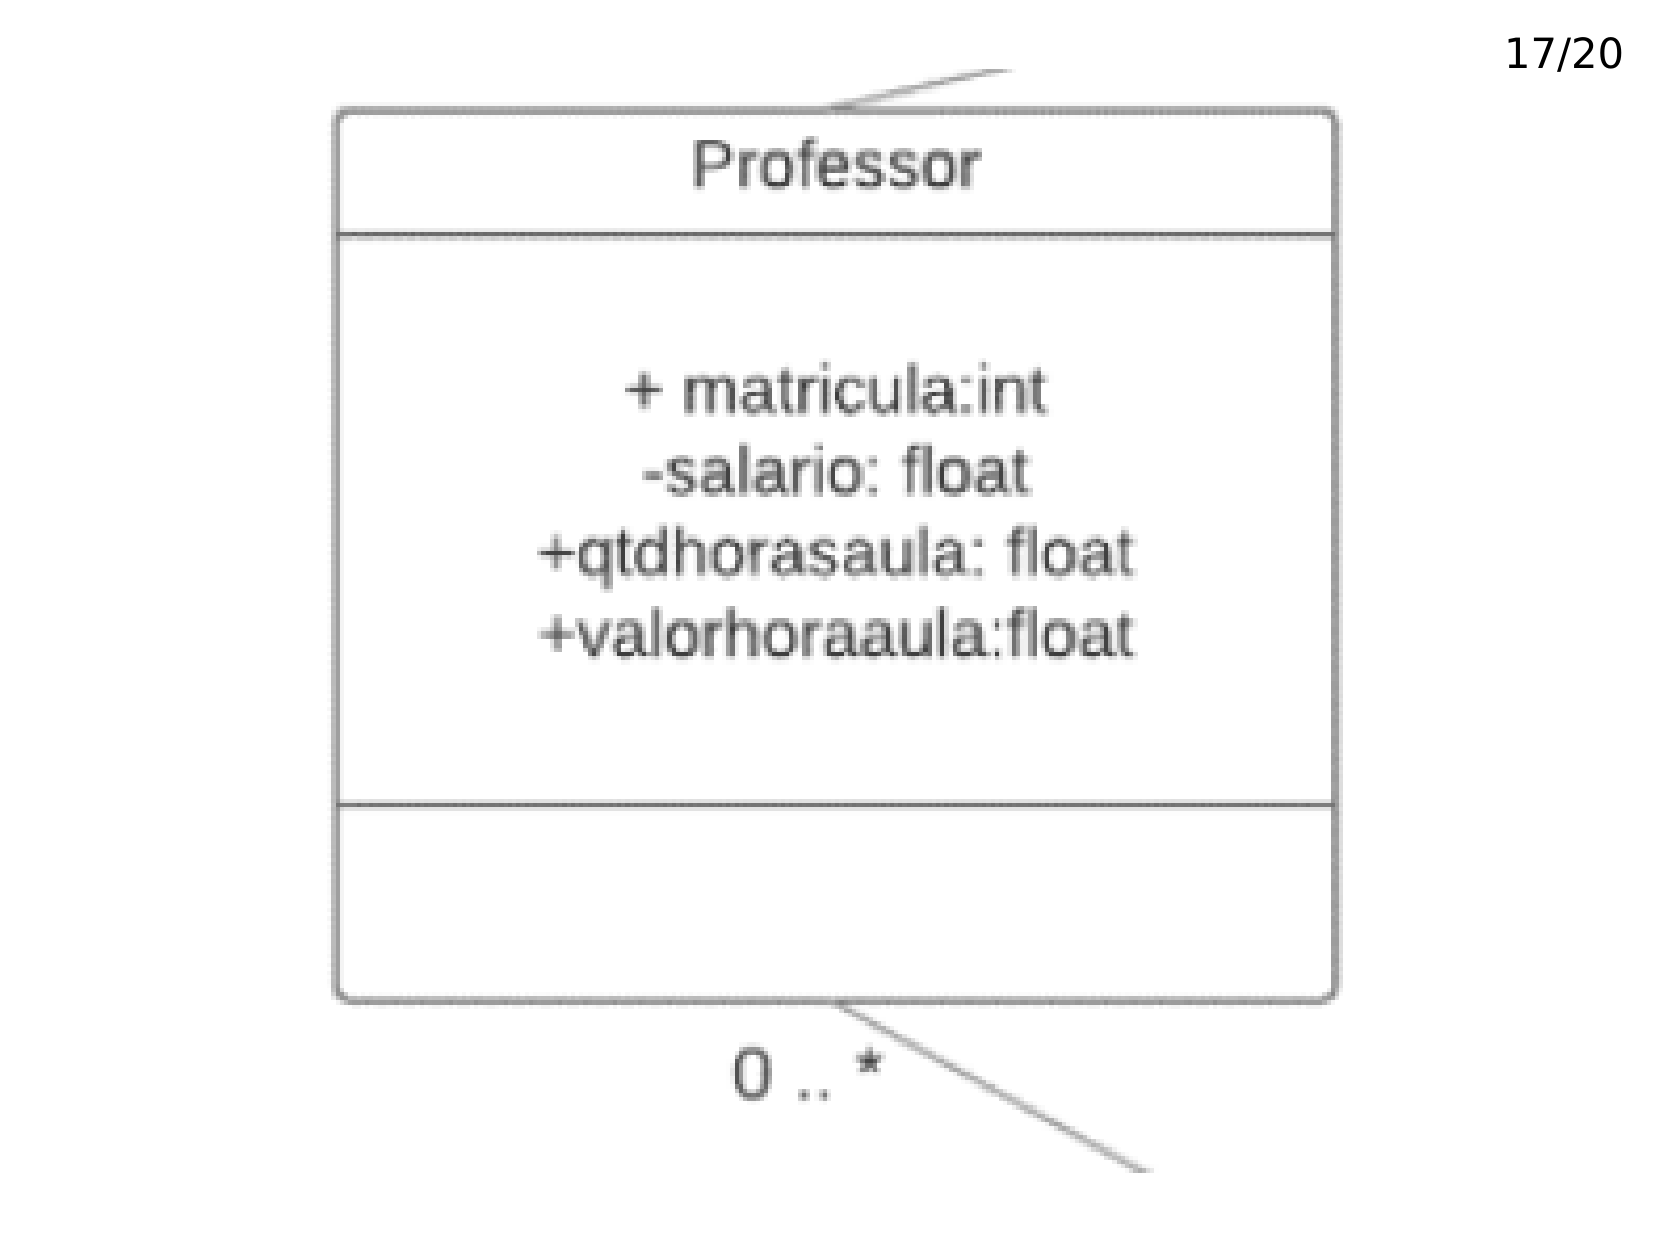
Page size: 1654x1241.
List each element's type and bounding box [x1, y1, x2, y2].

picture [290, 69, 1369, 1173]
